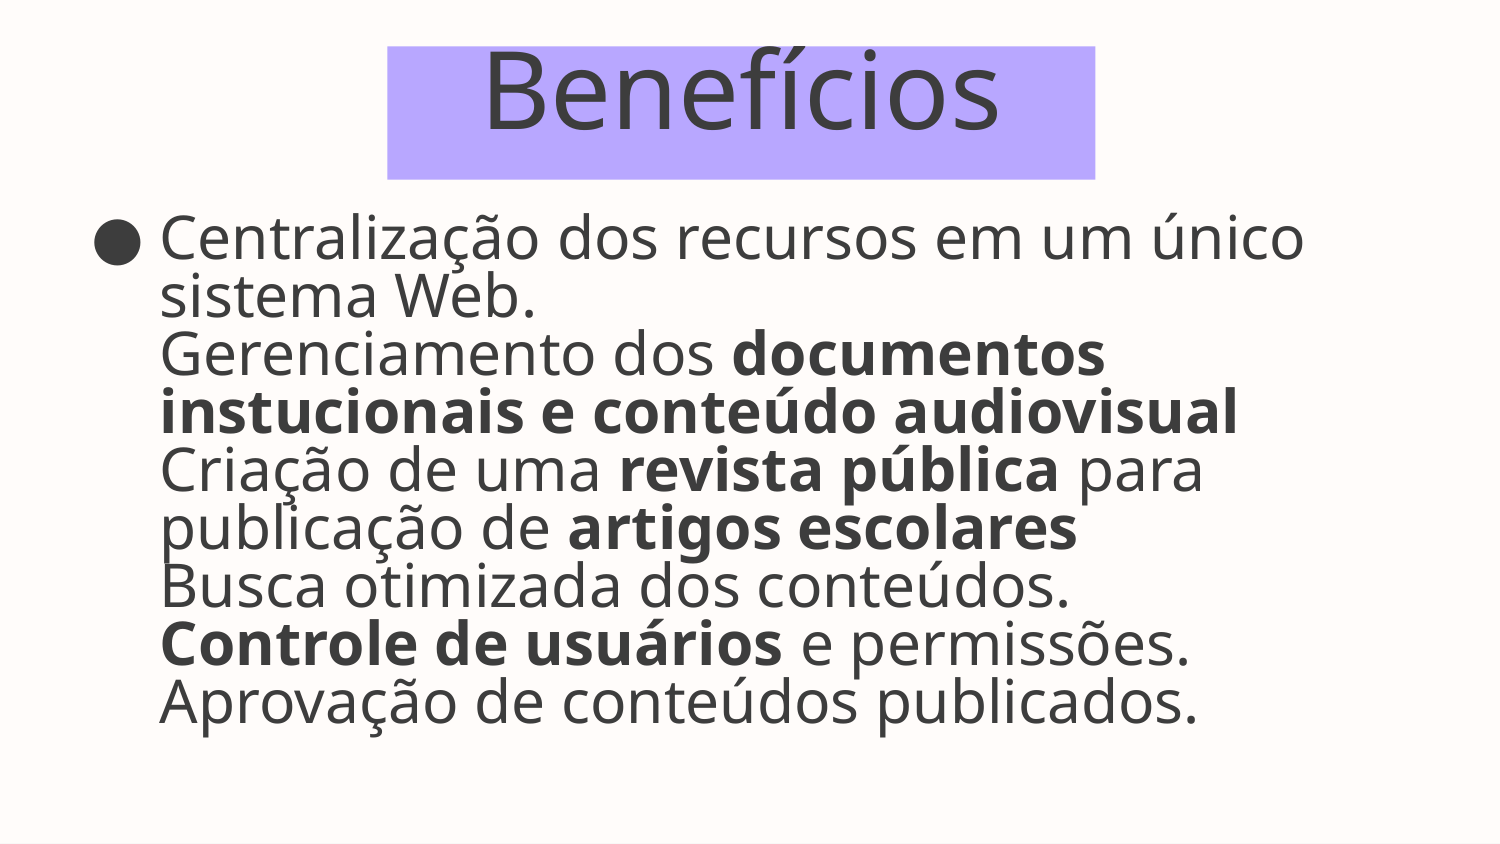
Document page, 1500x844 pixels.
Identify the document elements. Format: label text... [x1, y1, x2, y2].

text_box [0, 0, 1500, 844]
title Benefícios [387, 46, 1096, 180]
title Centralização dos recursos em um único sistema Web. Gerenciamento dos documentos instucionais e conteúdo audiovisual Criação de uma revista pública para publicação de artigos escolares Busca otimizada dos conteúdos. Controle de usuários e permissões. Aprovação de conteúdos publicados. [84, 190, 1402, 758]
